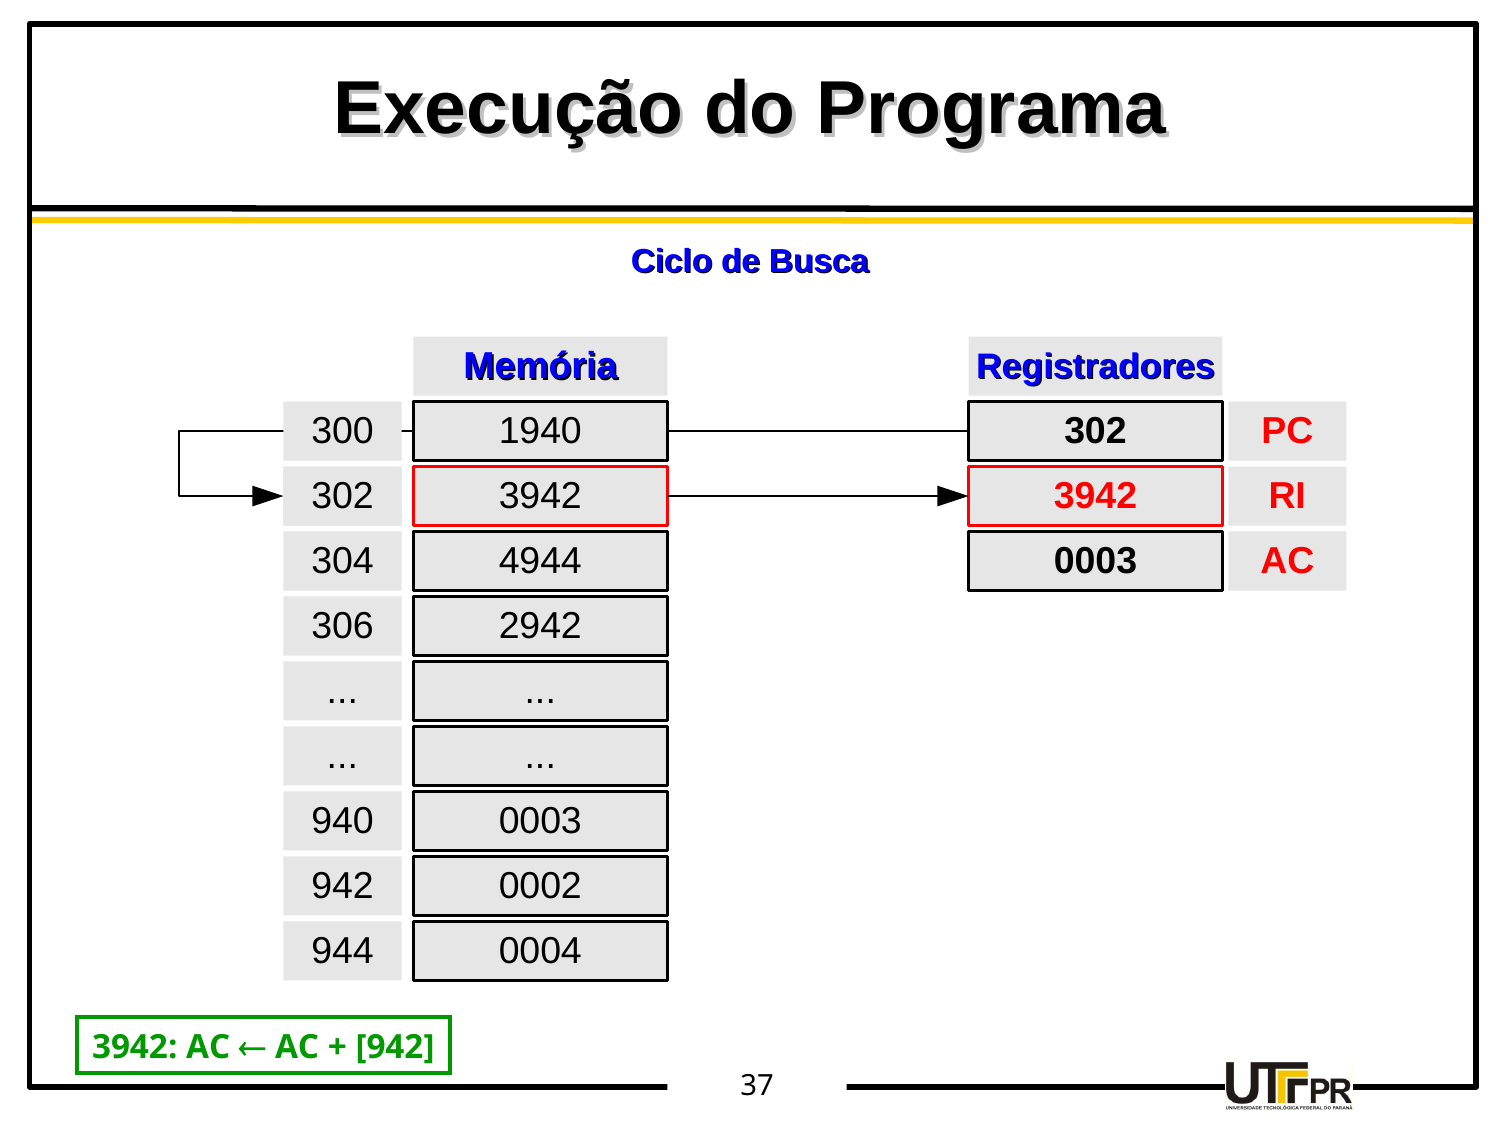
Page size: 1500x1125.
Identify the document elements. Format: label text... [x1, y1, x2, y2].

text_box ... [283, 726, 402, 786]
text_box 3942 [413, 466, 668, 526]
text_box 944 [283, 921, 402, 981]
text_box 0004 [413, 921, 668, 981]
text_box AC [1228, 531, 1347, 591]
text_box RI [1228, 466, 1347, 526]
text_box 940 [283, 791, 402, 851]
text_box ... [413, 661, 668, 721]
text_box 1940 [413, 401, 668, 461]
text_box 3942: AC  AC + [942] [77, 1017, 450, 1073]
text_box 300 [283, 401, 402, 461]
title Execução do Programa [41, 65, 1459, 159]
text_box Memória [413, 336, 668, 396]
text_box 942 [283, 856, 402, 916]
text_box 302 [968, 401, 1223, 461]
text_box 306 [283, 596, 402, 656]
text_box ... [413, 726, 668, 786]
text_box 0003 [413, 791, 668, 851]
text_box 3942 [968, 466, 1223, 526]
text_box 304 [283, 531, 402, 591]
text_box 0002 [413, 856, 668, 916]
text_box 4944 [413, 531, 668, 591]
text_box 0003 [968, 531, 1223, 591]
text_box 2942 [413, 596, 668, 656]
text_box Ciclo de Busca [616, 231, 884, 287]
picture [1225, 1062, 1353, 1110]
text_box Registradores [968, 336, 1223, 396]
text_box PC [1228, 401, 1347, 461]
text_box 302 [283, 466, 402, 526]
text_box ... [283, 661, 402, 721]
